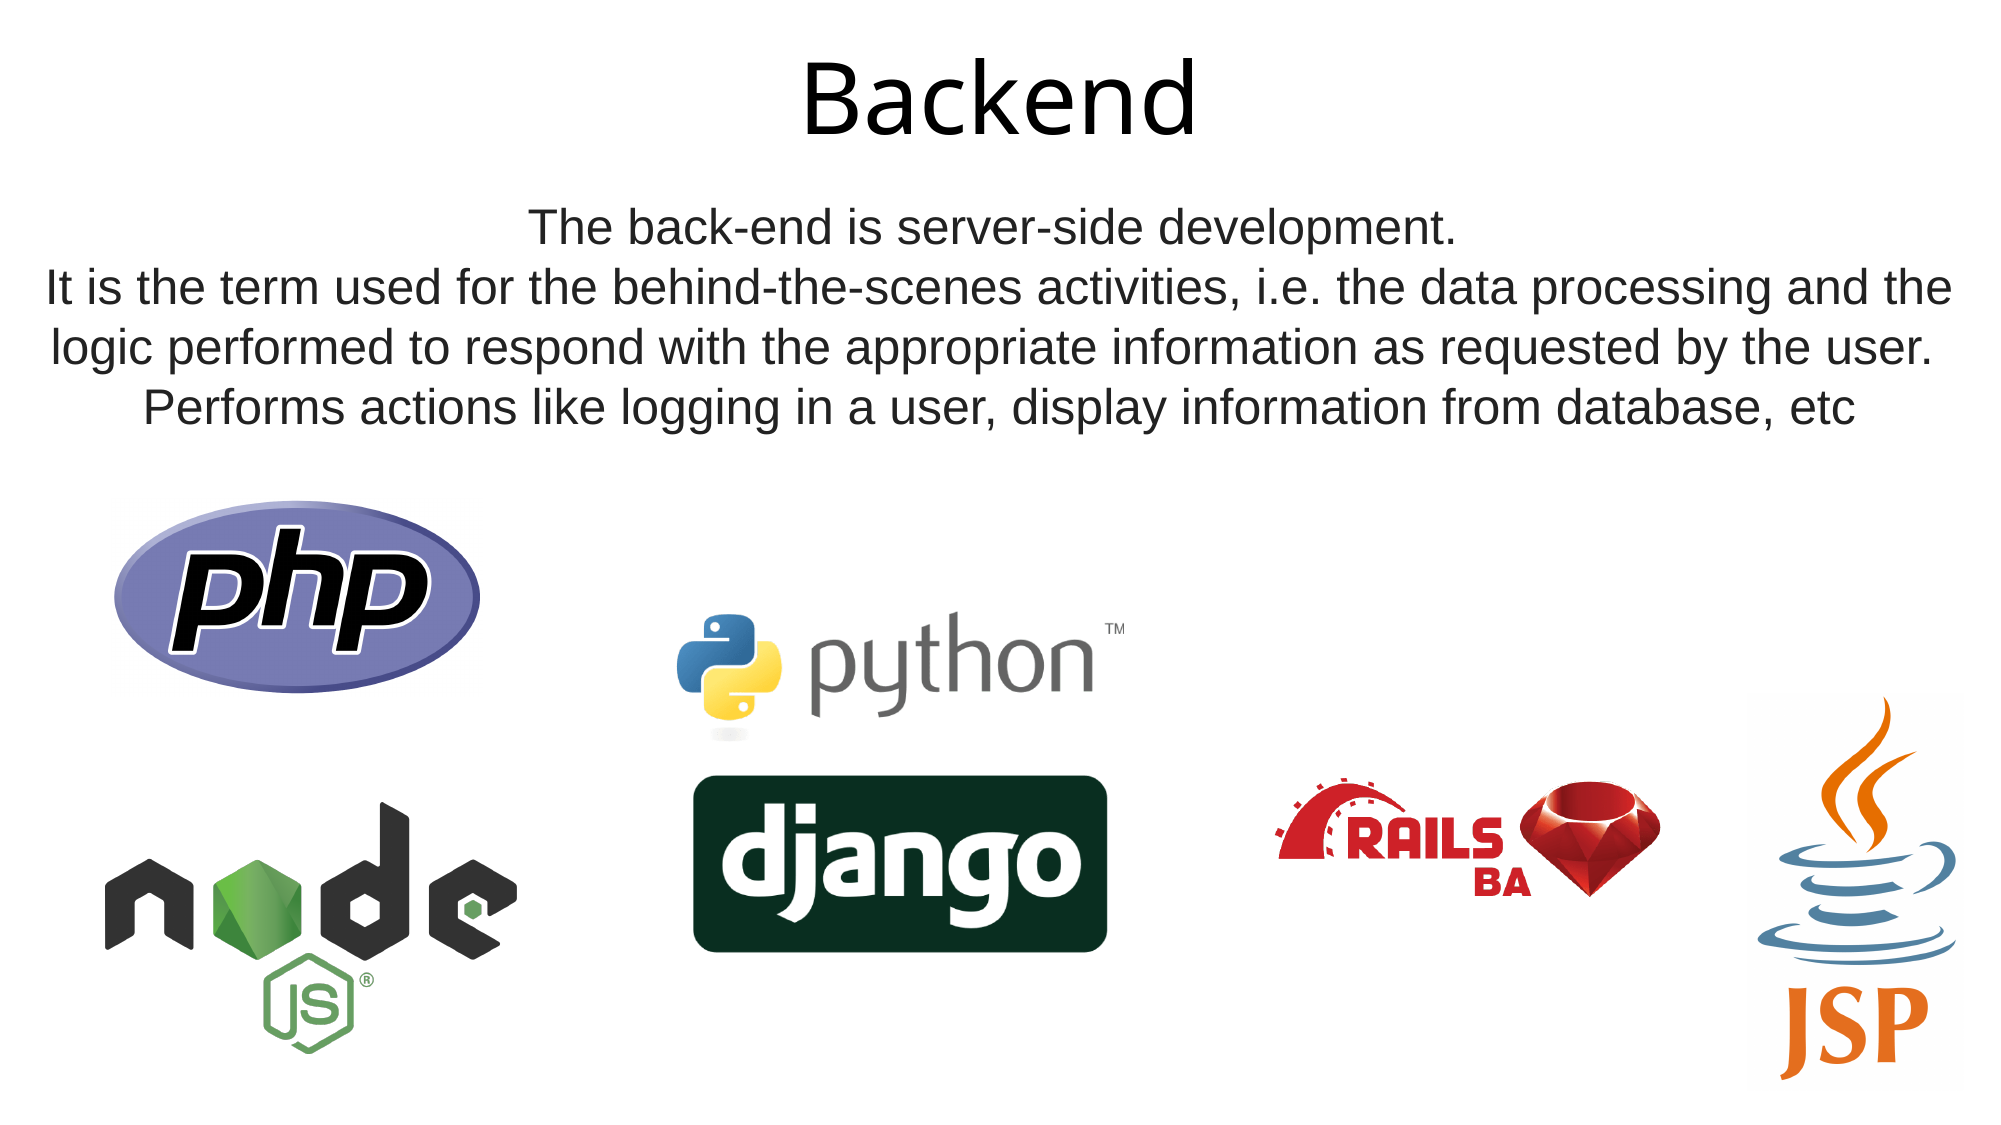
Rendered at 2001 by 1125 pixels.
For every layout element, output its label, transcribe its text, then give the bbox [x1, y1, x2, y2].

picture [105, 802, 517, 1054]
picture [676, 592, 1124, 964]
text_box Backend [176, 19, 1824, 169]
picture [111, 498, 483, 697]
picture [1196, 657, 1681, 1001]
text_box The back-end is server-side development. It is the term used for the behind-the-scenes activities, i.e. the data processing and the logic performed to respond with the appropriate information as requested by the user. Performs actions like logging in a user, display information from database, etc [0, 179, 2000, 378]
picture [1747, 693, 1964, 1091]
